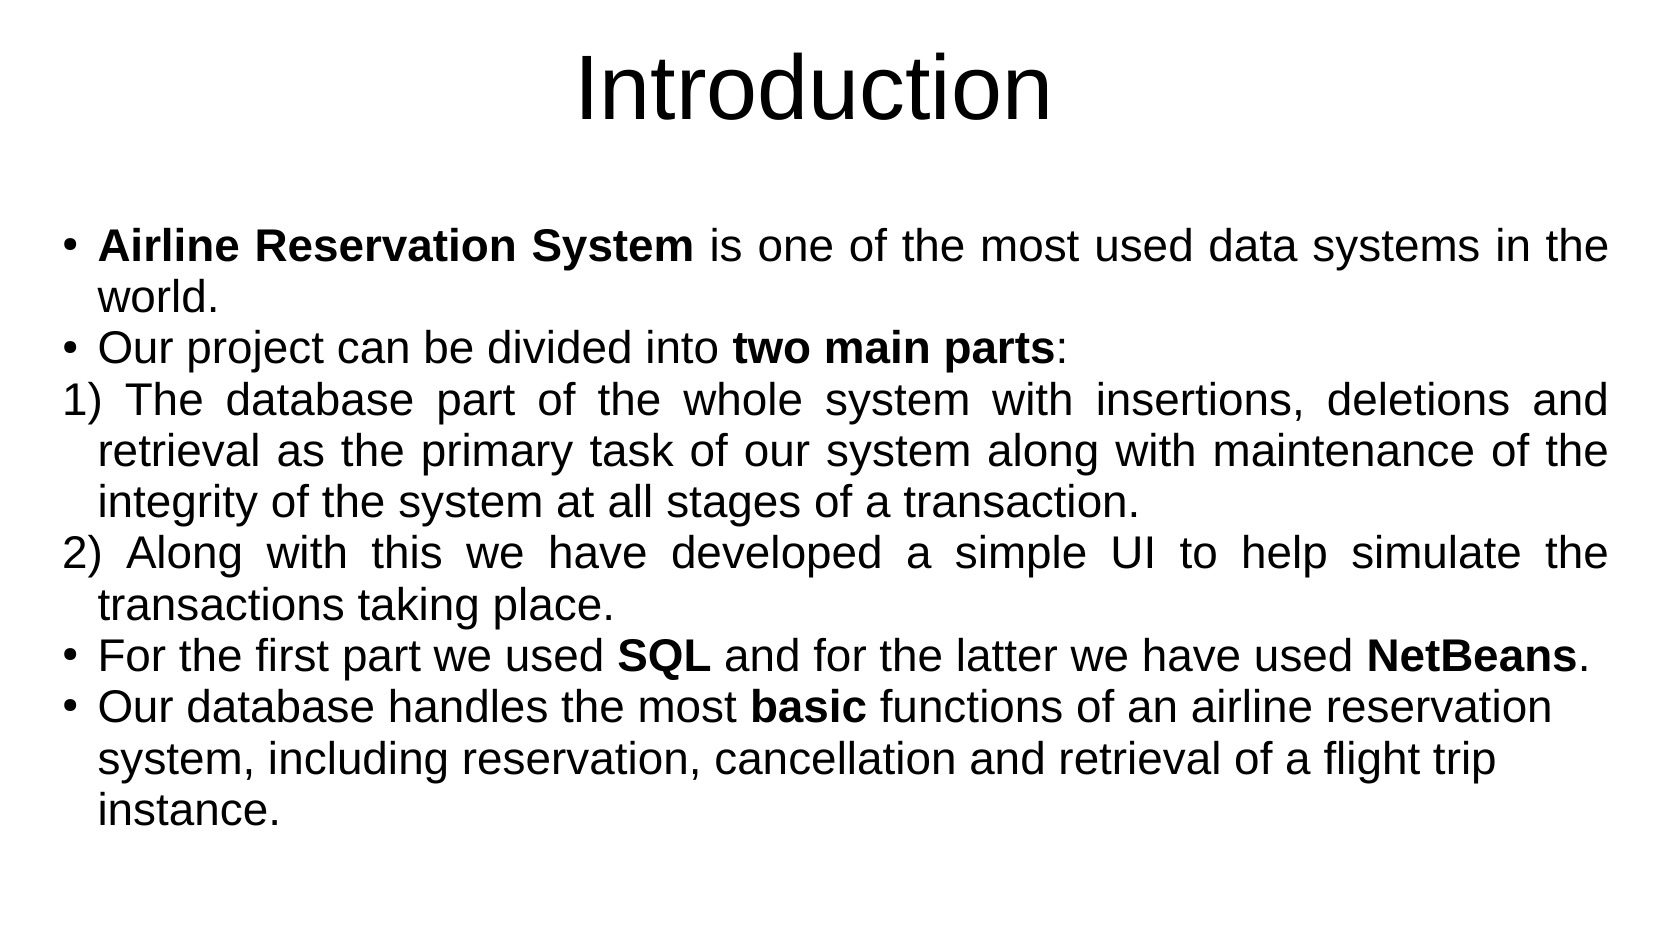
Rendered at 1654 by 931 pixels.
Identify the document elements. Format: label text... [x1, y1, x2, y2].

title Introduction [82, 10, 1571, 166]
text_box Airline Reservation System is one of the most used data systems in the world. Our project can be divided into two main parts: The database part of the whole system with insertions, deletions and retrieval as the primary task of our system along with maintenance of the integrity of the system at all stages of a transaction. Along with this we have developed a simple UI to help simulate the transactions taking place. For the first part we used SQL and for the latter we have used NetBeans. Our database handles the most basic functions of an airline reservation system, including reservation, cancellation and retrieval of a flight trip instance. [47, 212, 1625, 875]
